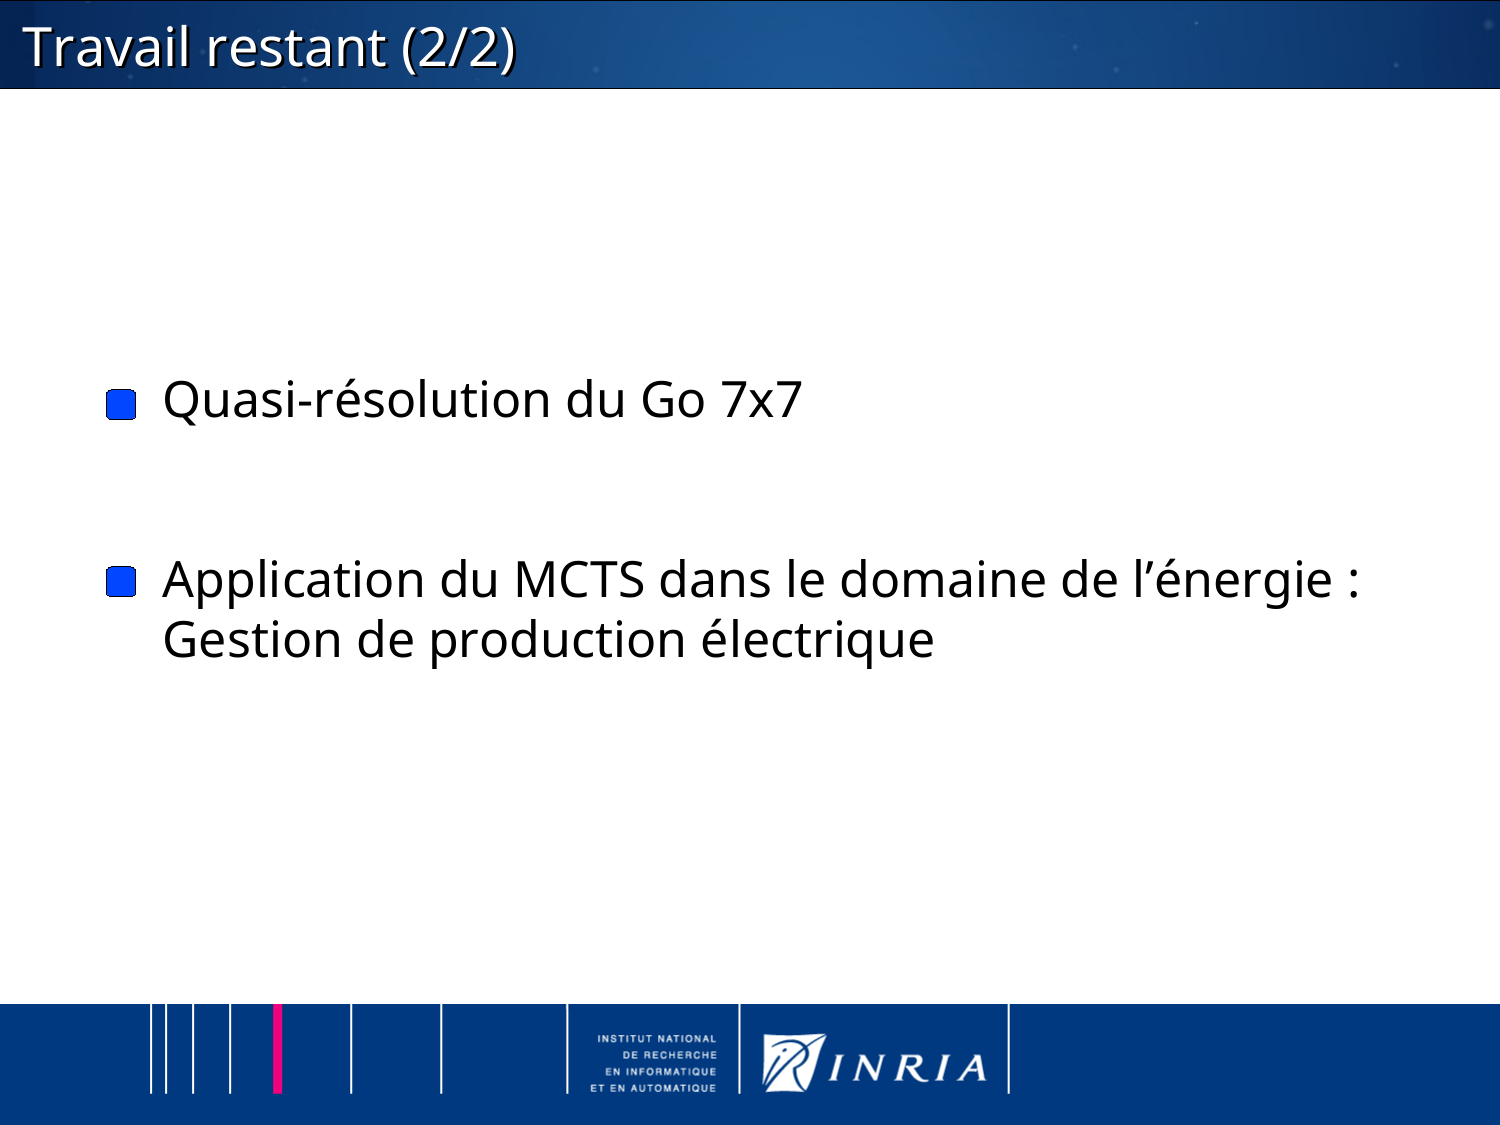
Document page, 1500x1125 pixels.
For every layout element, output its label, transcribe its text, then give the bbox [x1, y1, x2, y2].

text_box Travail restant (2/2) [0, 0, 1500, 89]
text_box Quasi-résolution du Go 7x7 Application du MCTS dans le domaine de l’énergie : Gestion de production électrique [147, 360, 1477, 796]
picture [0, 1004, 1500, 1125]
text_box [106, 389, 136, 420]
text_box [106, 566, 136, 597]
